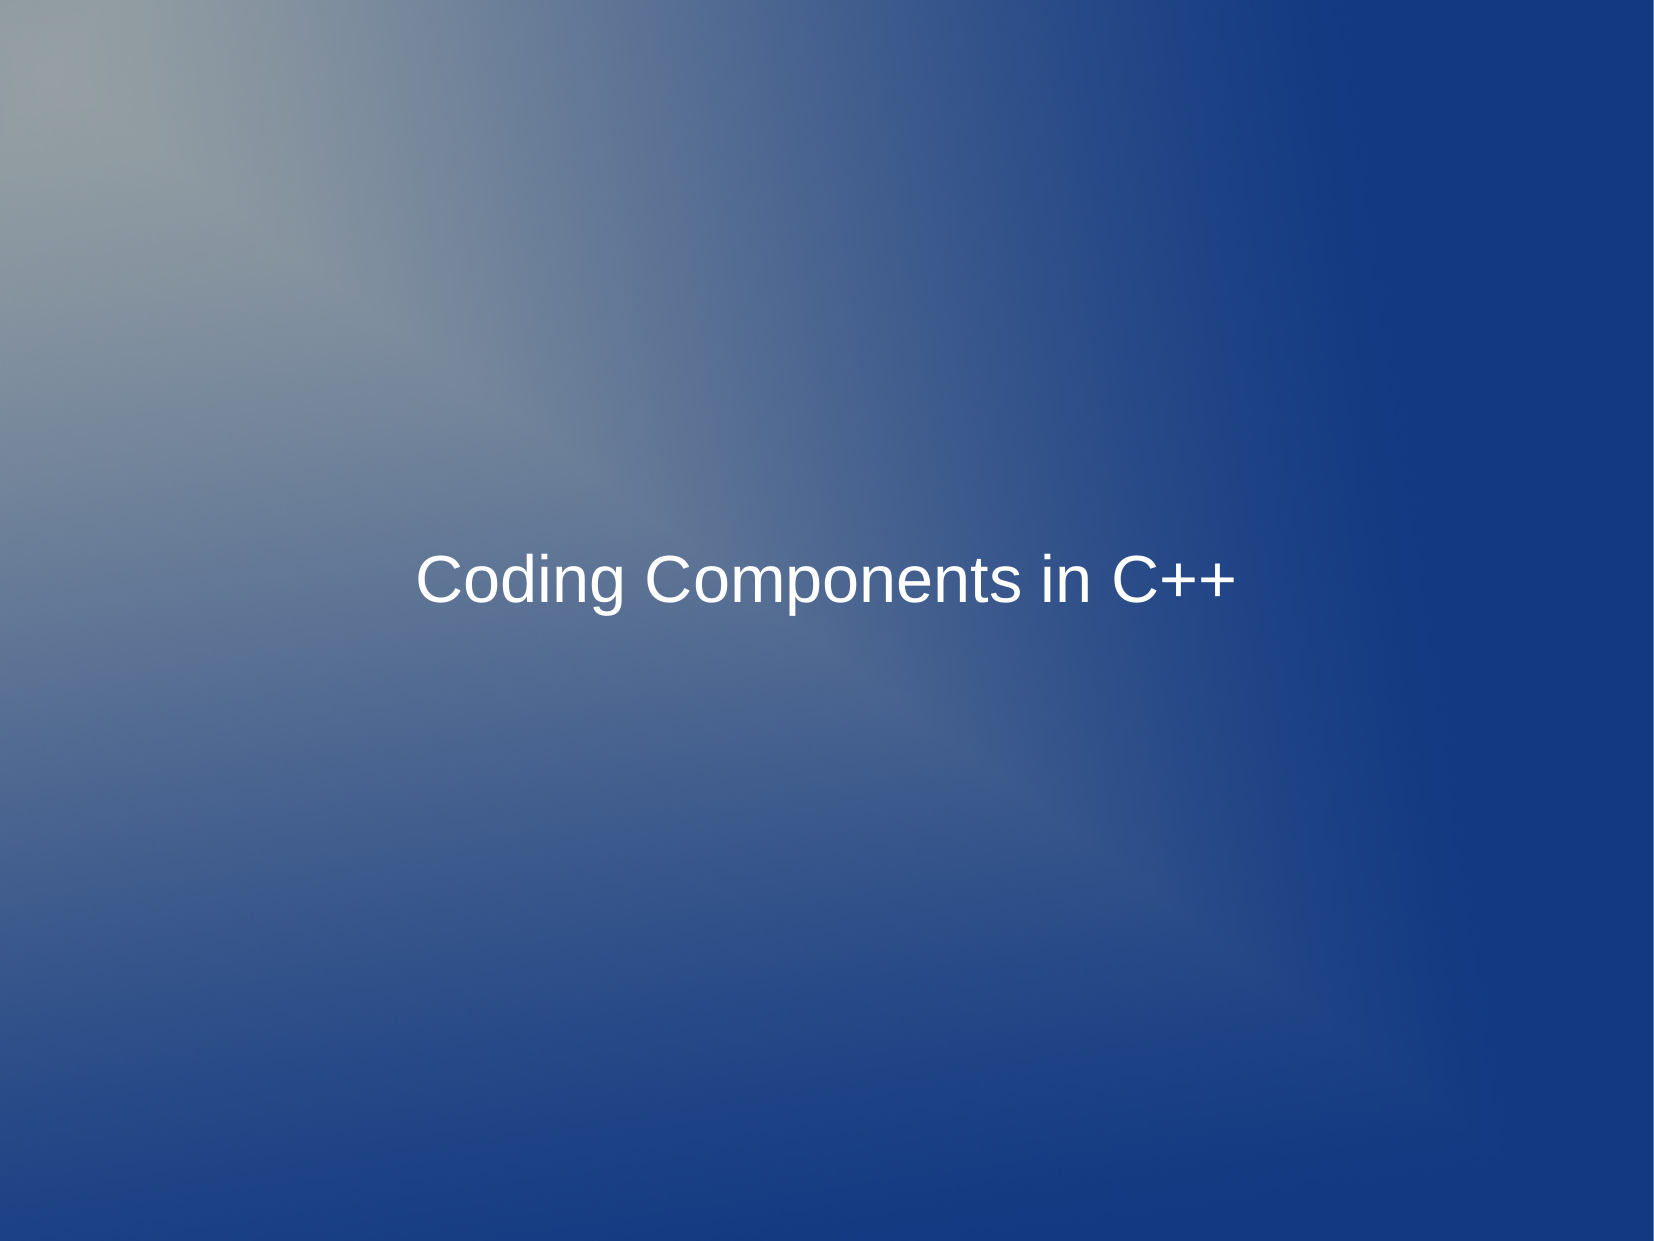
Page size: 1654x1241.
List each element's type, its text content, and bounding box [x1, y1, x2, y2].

subtitle Coding Components in C++ [82, 49, 1571, 1109]
picture [0, 0, 1654, 1241]
